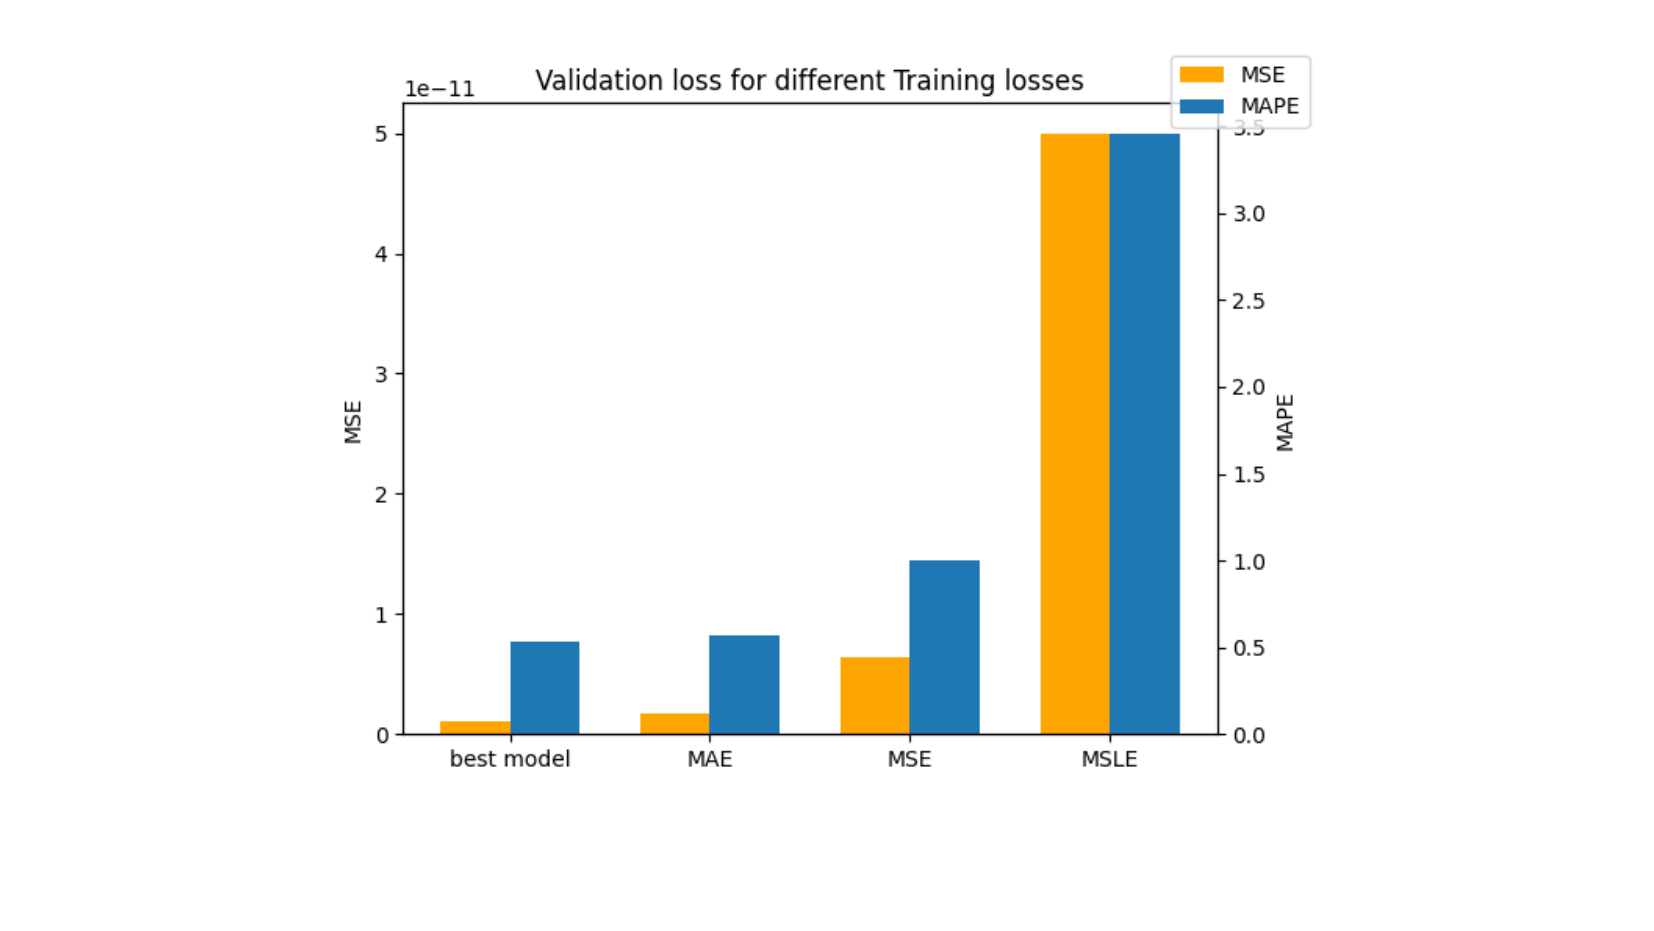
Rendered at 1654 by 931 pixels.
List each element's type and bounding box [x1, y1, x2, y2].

picture [320, 45, 1321, 796]
